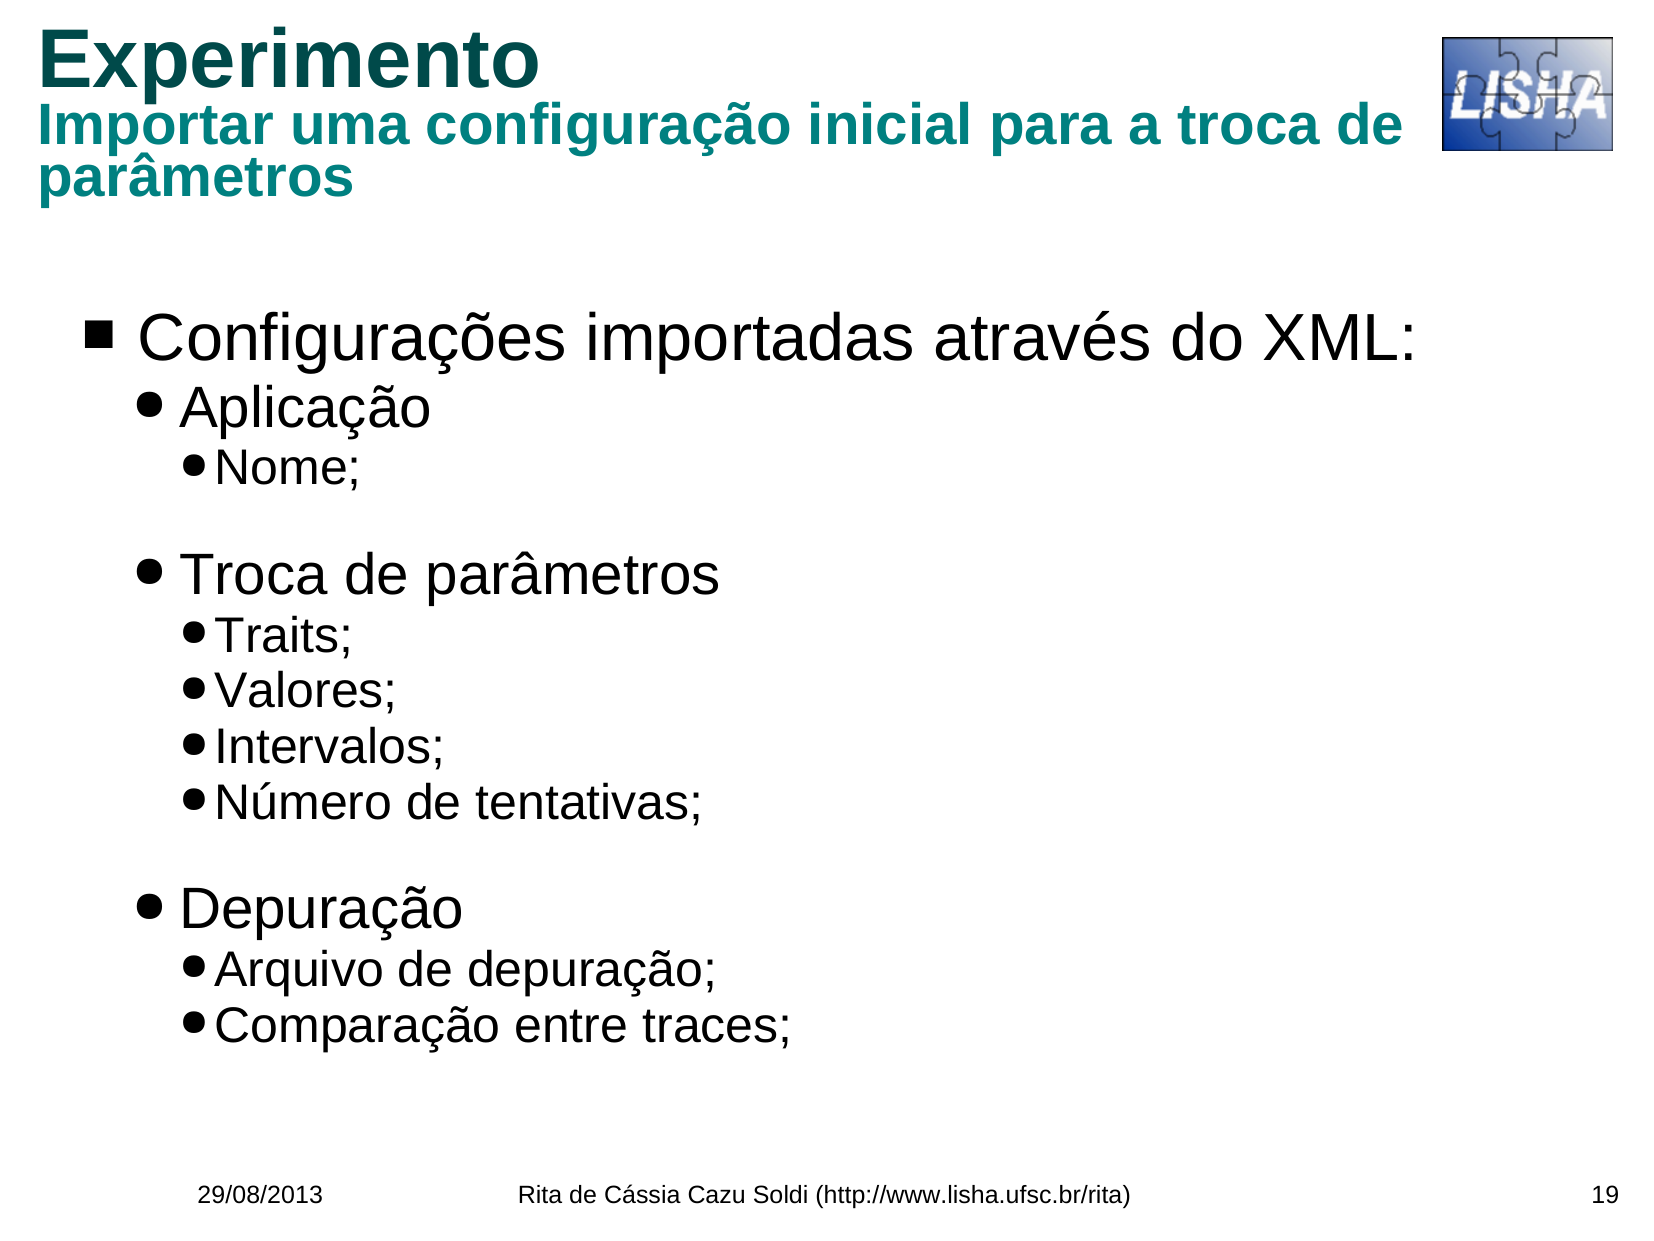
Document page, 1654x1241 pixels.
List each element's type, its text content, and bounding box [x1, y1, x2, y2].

picture [1442, 37, 1613, 151]
title Experimento Importar uma configuração inicial para a troca de parâmetros [37, 3, 1426, 225]
list Configurações importadas através do XML: Aplicação Nome; Troca de parâmetros Traits; Valores; Intervalos; Número de tentativas; Depuração Arquivo de depuração; Comparação entre traces; [37, 225, 1613, 1163]
